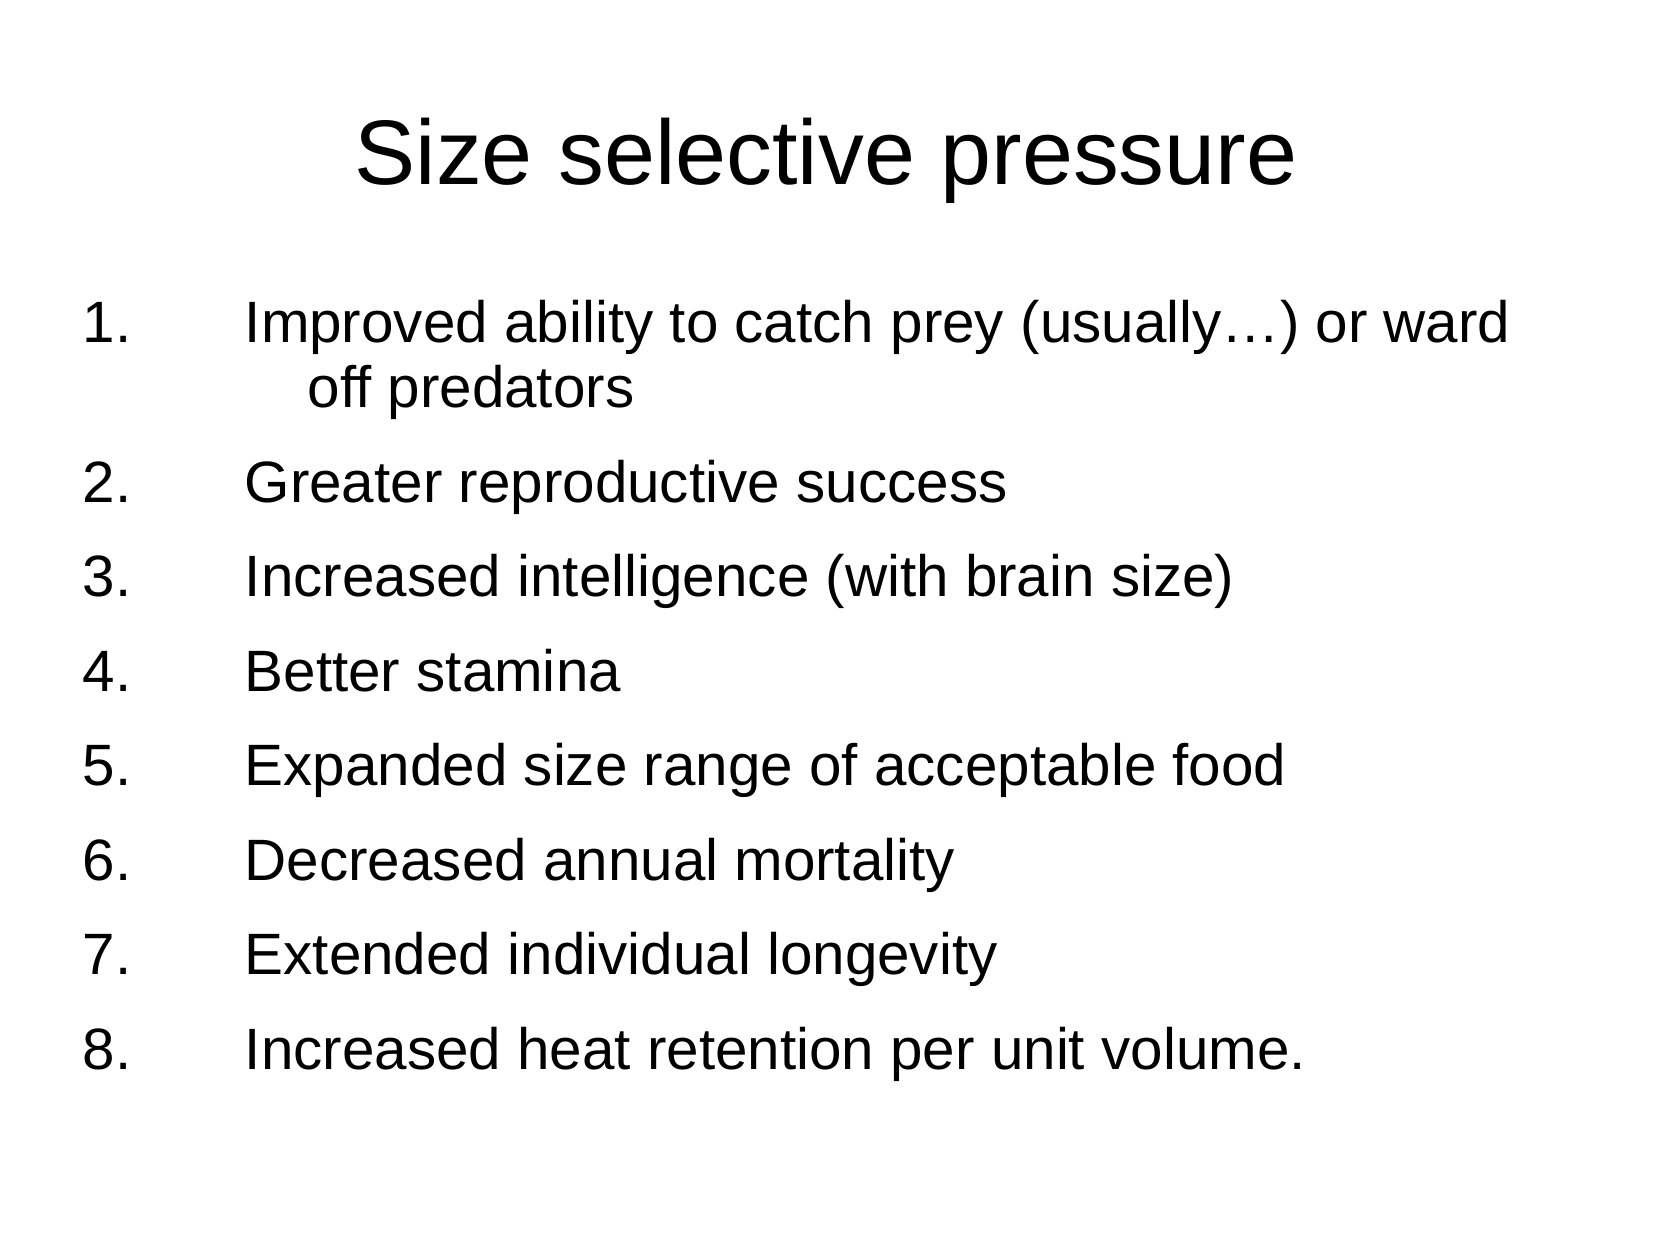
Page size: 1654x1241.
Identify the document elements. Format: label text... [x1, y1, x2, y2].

title Size selective pressure [82, 49, 1571, 257]
list 1. Improved ability to catch prey (usually…) or ward off predators 2. Greater reproductive success 3. Increased intelligence (with brain size) 4. Better stamina 5. Expanded size range of acceptable food 6. Decreased annual mortality 7. Extended individual longevity 8. Increased heat retention per unit volume. [82, 290, 1571, 1109]
